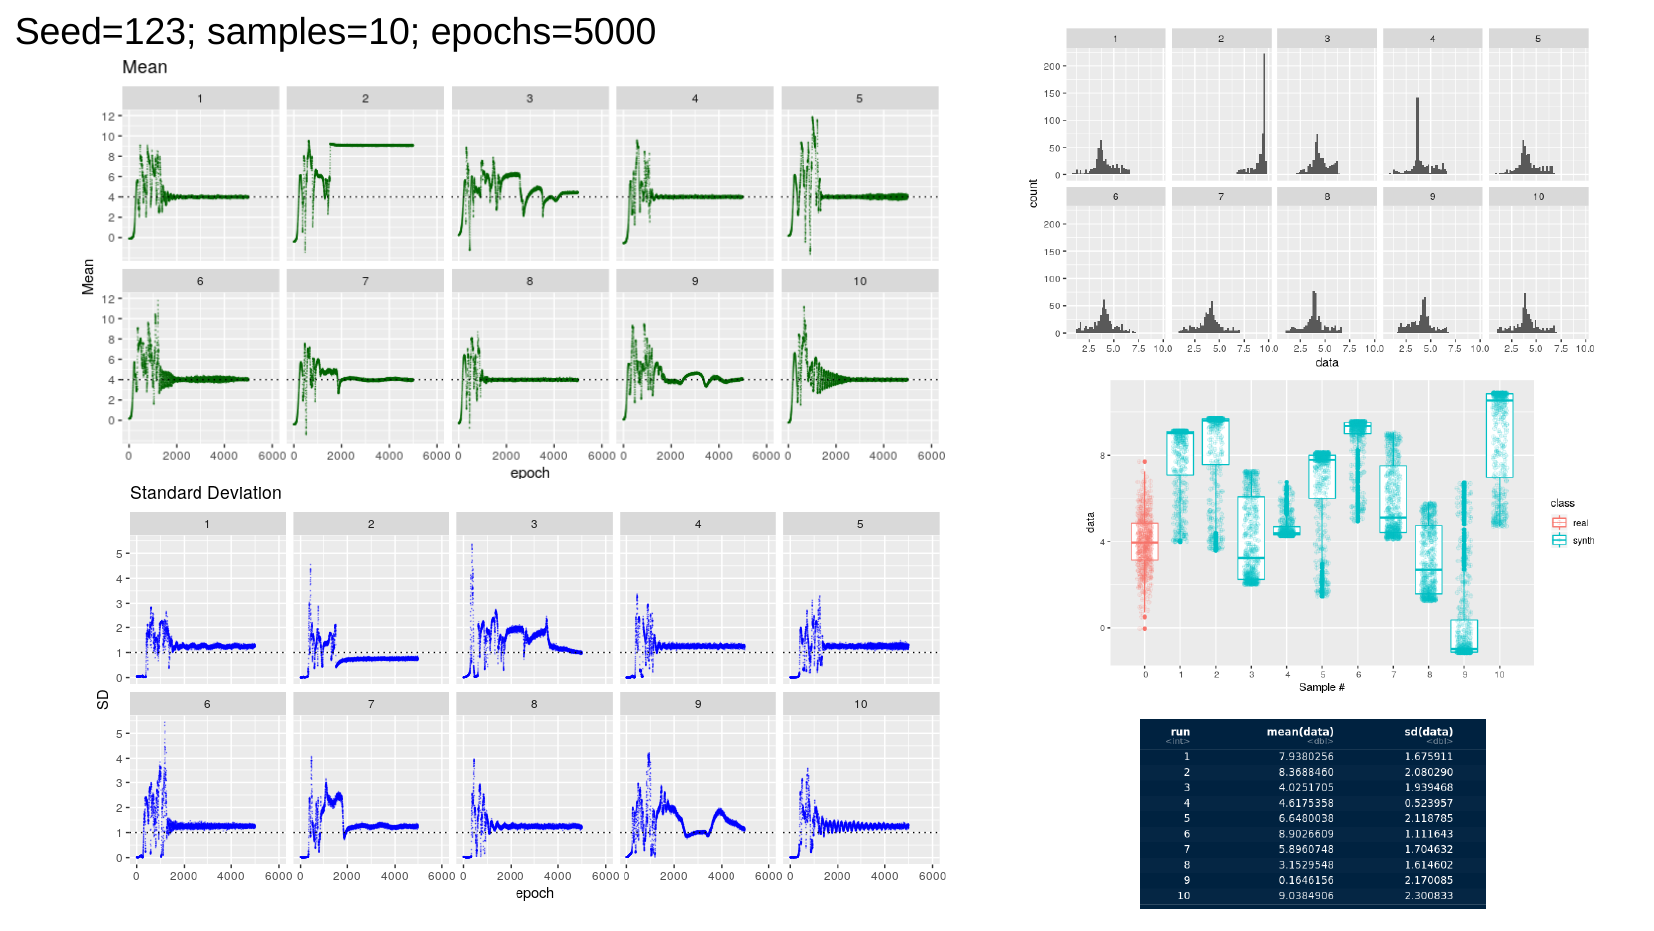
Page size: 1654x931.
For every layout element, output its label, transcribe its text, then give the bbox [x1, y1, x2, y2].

picture [75, 53, 946, 908]
text_box Seed=123; samples=10; epochs=5000 [0, 2, 874, 78]
picture [1140, 719, 1486, 909]
picture [1022, 22, 1606, 699]
